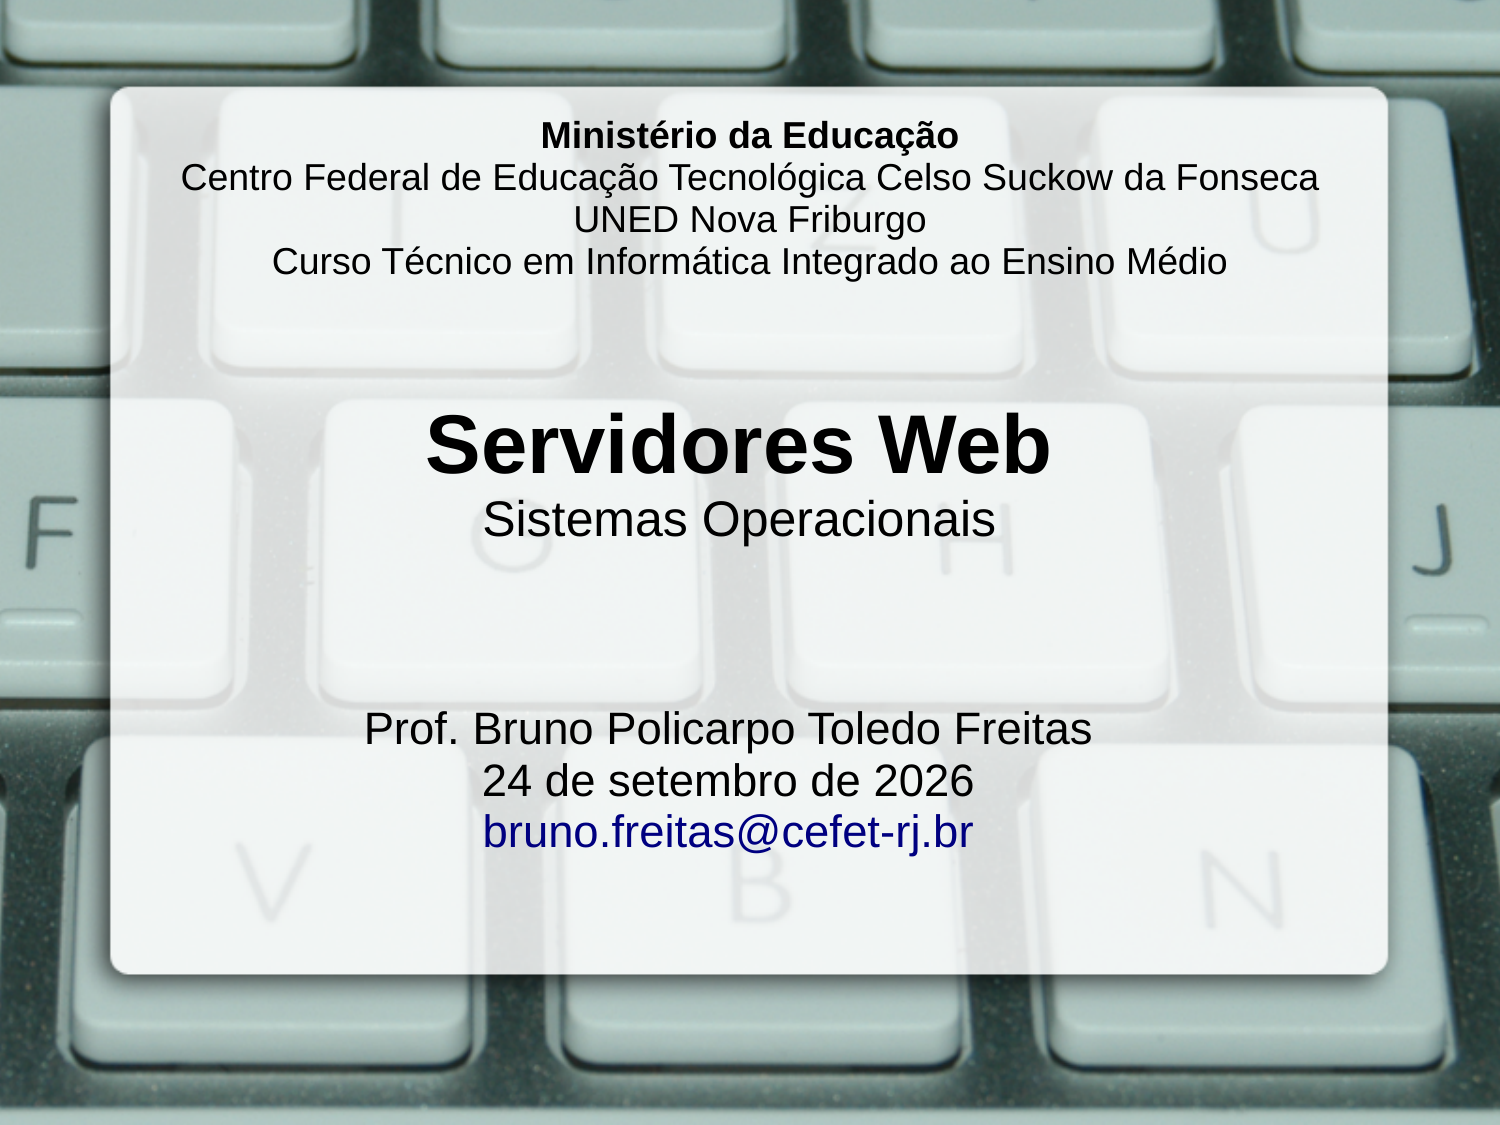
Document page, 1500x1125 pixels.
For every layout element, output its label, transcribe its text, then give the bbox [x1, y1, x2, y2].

text_box Ministério da Educação Centro Federal de Educação Tecnológica Celso Suckow da Fonseca UNED Nova Friburgo Curso Técnico em Informática Integrado ao Ensino Médio [118, 107, 1382, 330]
picture [0, 0, 1500, 1125]
text_box Prof. Bruno Policarpo Toledo Freitas 8 de novembro de 2019 bruno.freitas@cefet-rj.br [321, 696, 1136, 865]
text_box Servidores Web Sistemas Operacionais [150, 391, 1329, 557]
